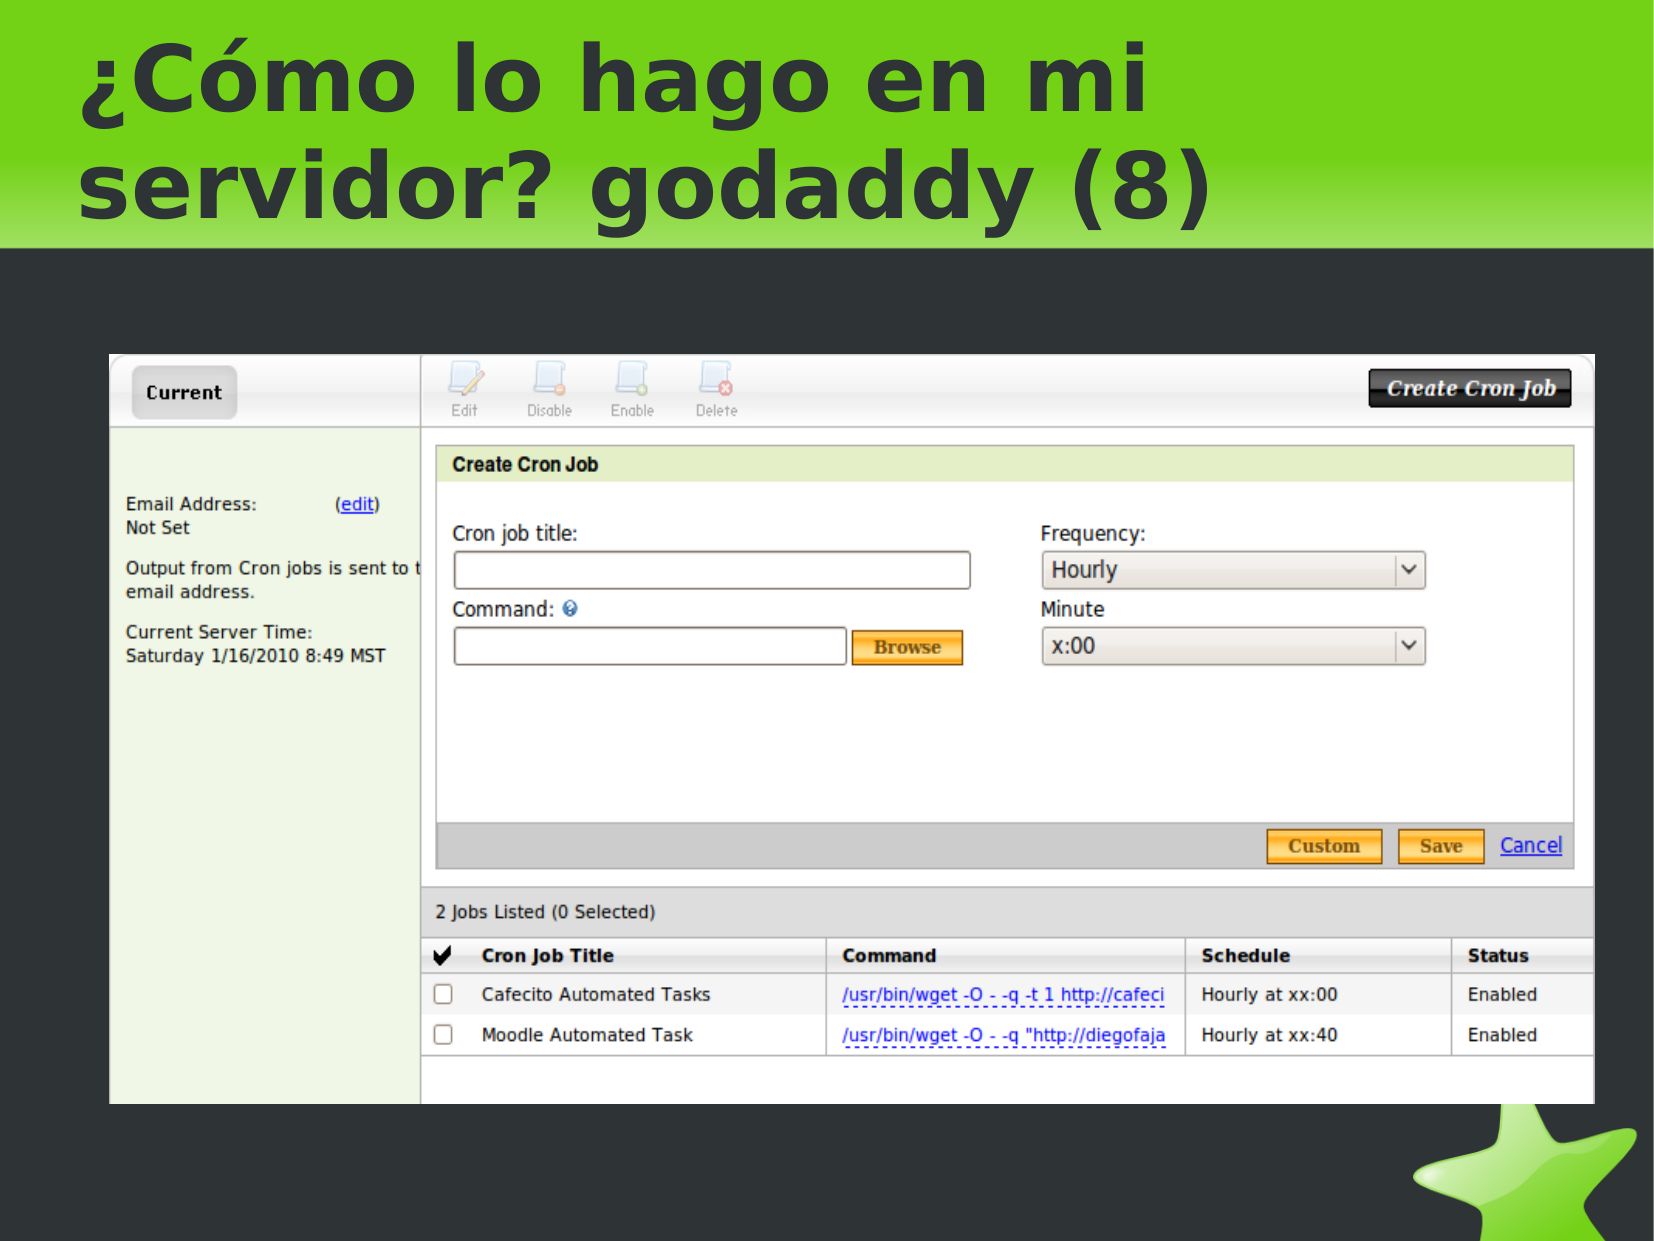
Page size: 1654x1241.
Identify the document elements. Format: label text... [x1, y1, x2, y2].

title ¿Cómo lo hago en mi servidor? godaddy (8) [76, 25, 1565, 240]
picture [0, 0, 1654, 1241]
list [82, 290, 1571, 1094]
